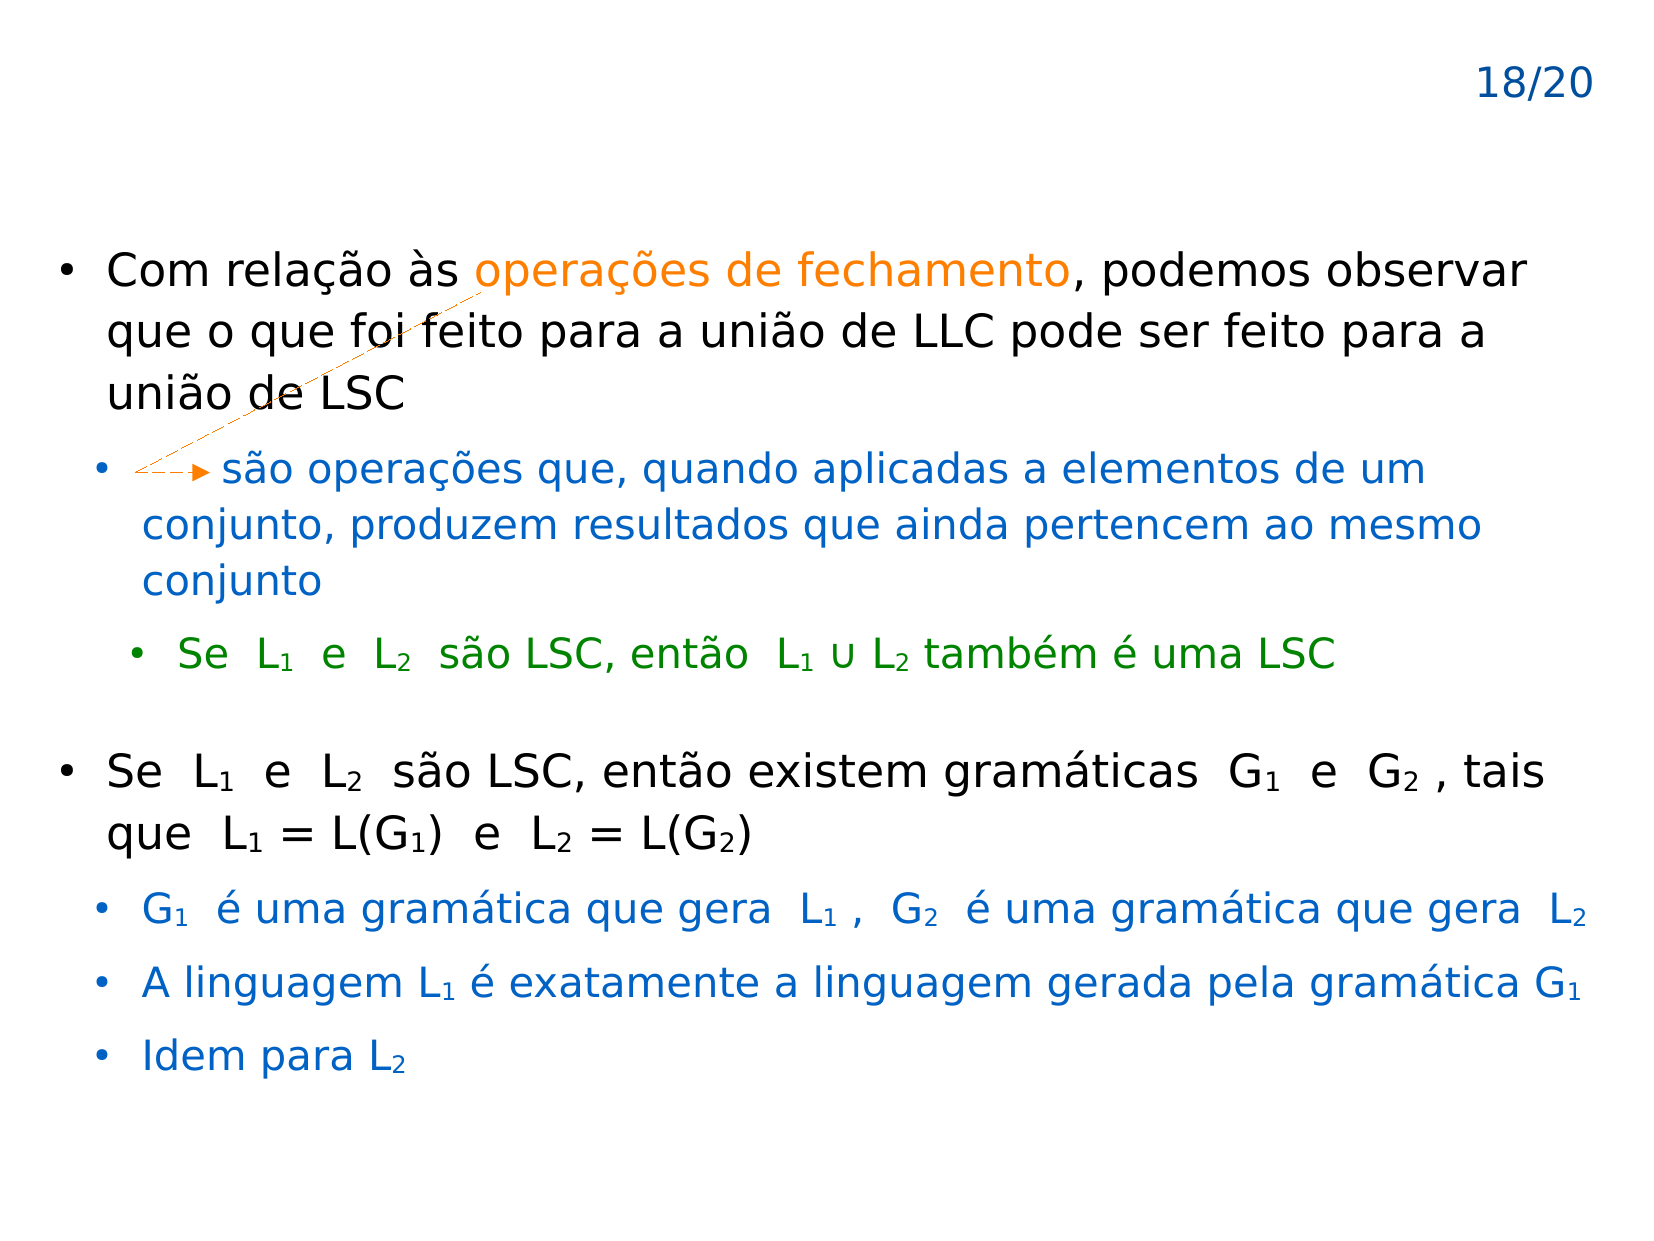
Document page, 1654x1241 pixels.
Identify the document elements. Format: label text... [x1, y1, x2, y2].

list Com relação às operações de fechamento, podemos observar que o que foi feito para a união de LLC pode ser feito para a união de LSC são operações que, quando aplicadas a elementos de um conjunto, produzem resultados que ainda pertencem ao mesmo conjunto Se L1 e L2 são LSC, então L1 ∪ L2 também é uma LSC Se L1 e L2 são LSC, então existem gramáticas G1 e G2 , tais que L1 = L(G1) e L2 = L(G2) G1 ​ é uma gramática que gera L1 , G2 é uma gramática que gera L2 A linguagem L1​ é exatamente a linguagem gerada pela gramática G1​ Idem para L2 [59, 236, 1595, 1211]
